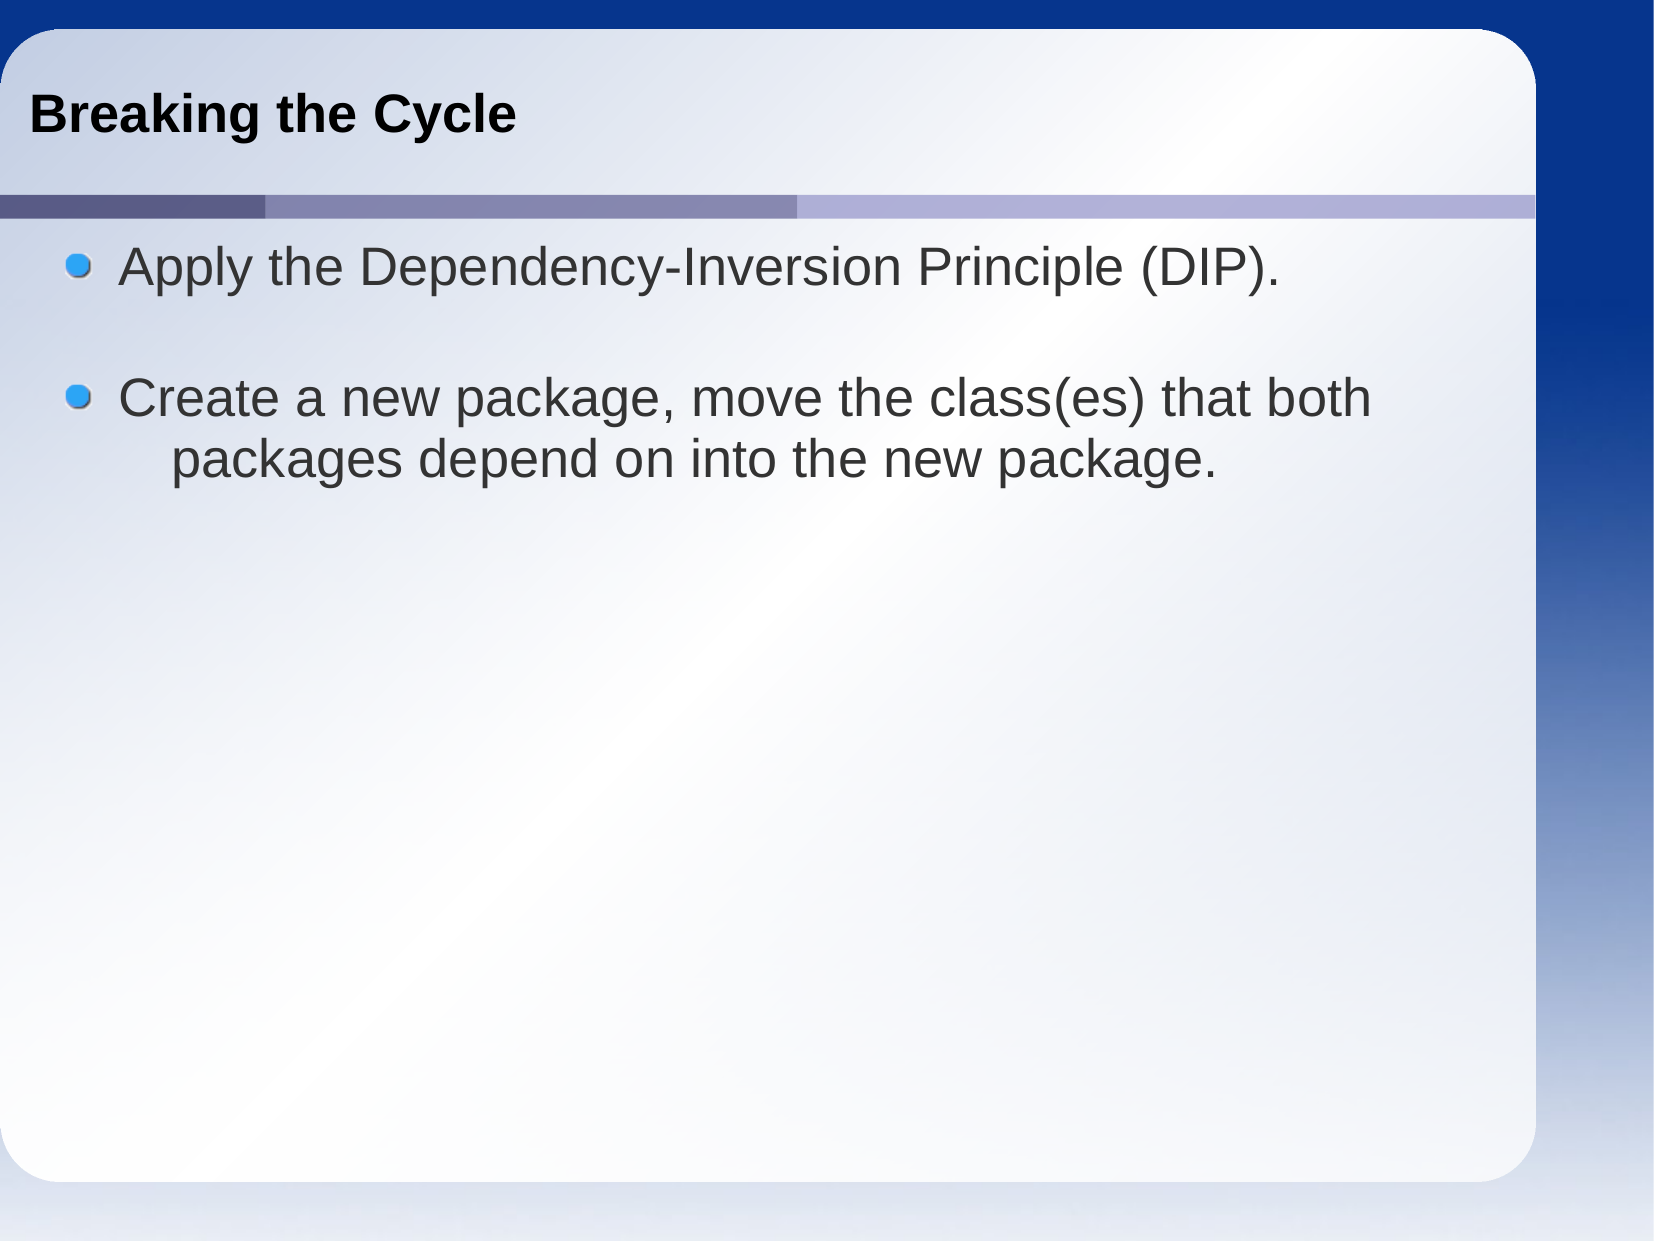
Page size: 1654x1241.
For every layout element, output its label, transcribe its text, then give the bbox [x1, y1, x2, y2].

picture [0, 0, 1654, 1241]
list Apply the Dependency-Inversion Principle (DIP). Create a new package, move the class(es) that both packages depend on into the new package. [29, 236, 1506, 1152]
title Breaking the Cycle [29, 49, 1506, 178]
